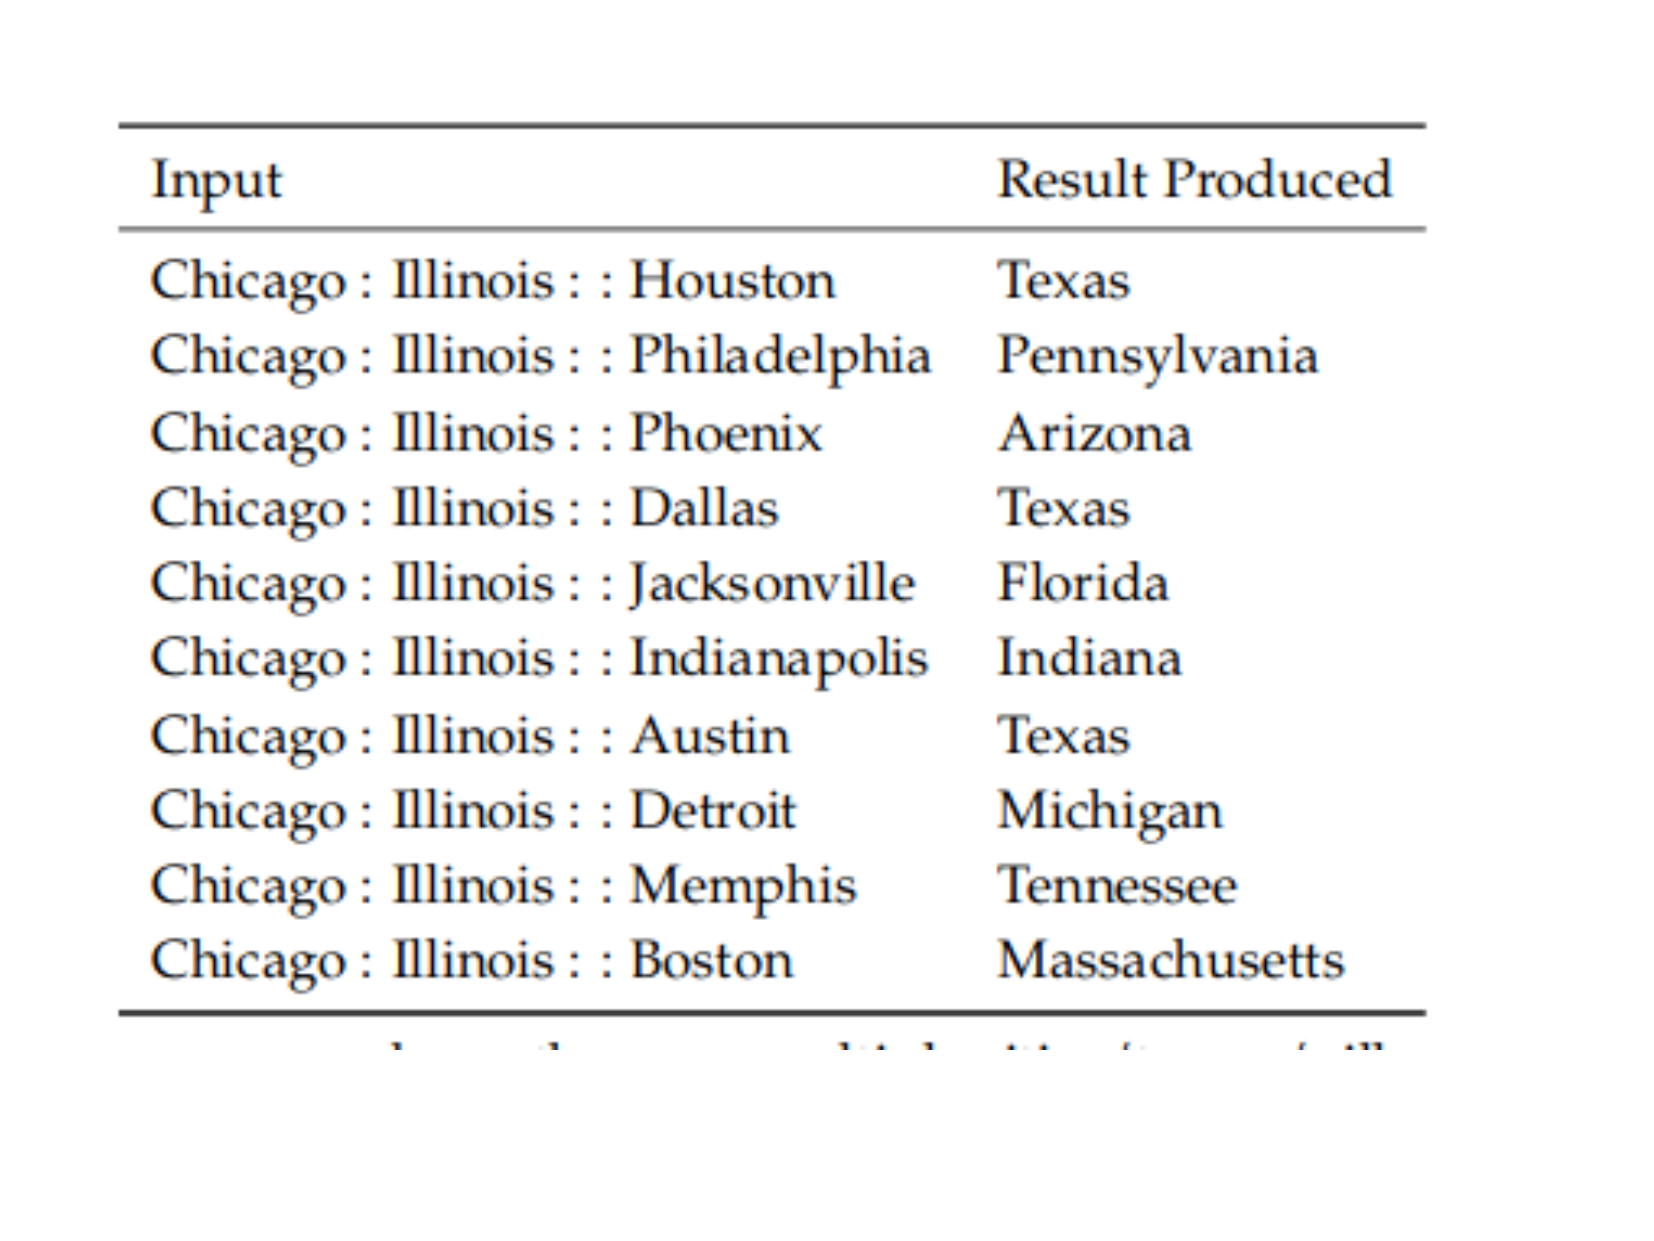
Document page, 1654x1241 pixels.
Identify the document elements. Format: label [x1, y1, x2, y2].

picture [84, 68, 1470, 1051]
